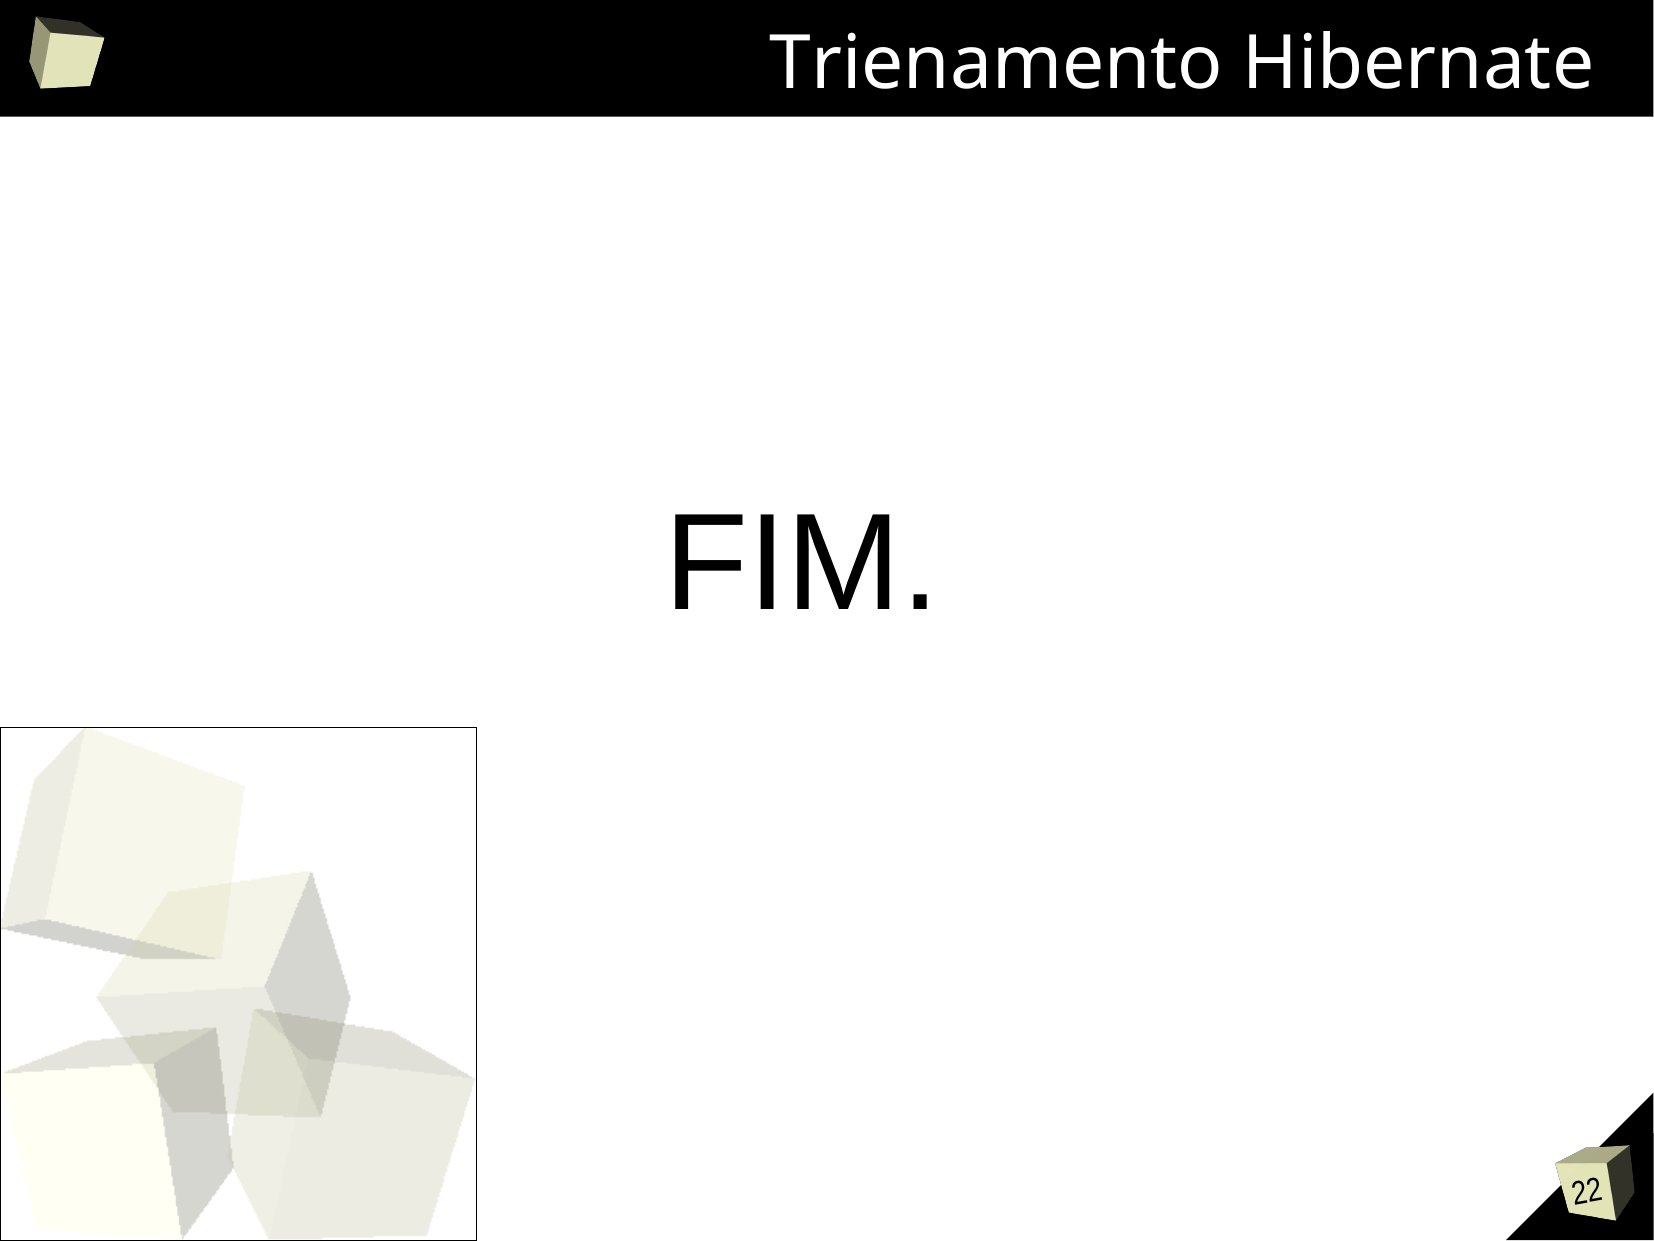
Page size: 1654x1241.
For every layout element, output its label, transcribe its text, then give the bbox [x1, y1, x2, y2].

list FIM. [44, 177, 1611, 1214]
picture [1, 728, 476, 1240]
title Trienamento Hibernate [118, 0, 1595, 119]
